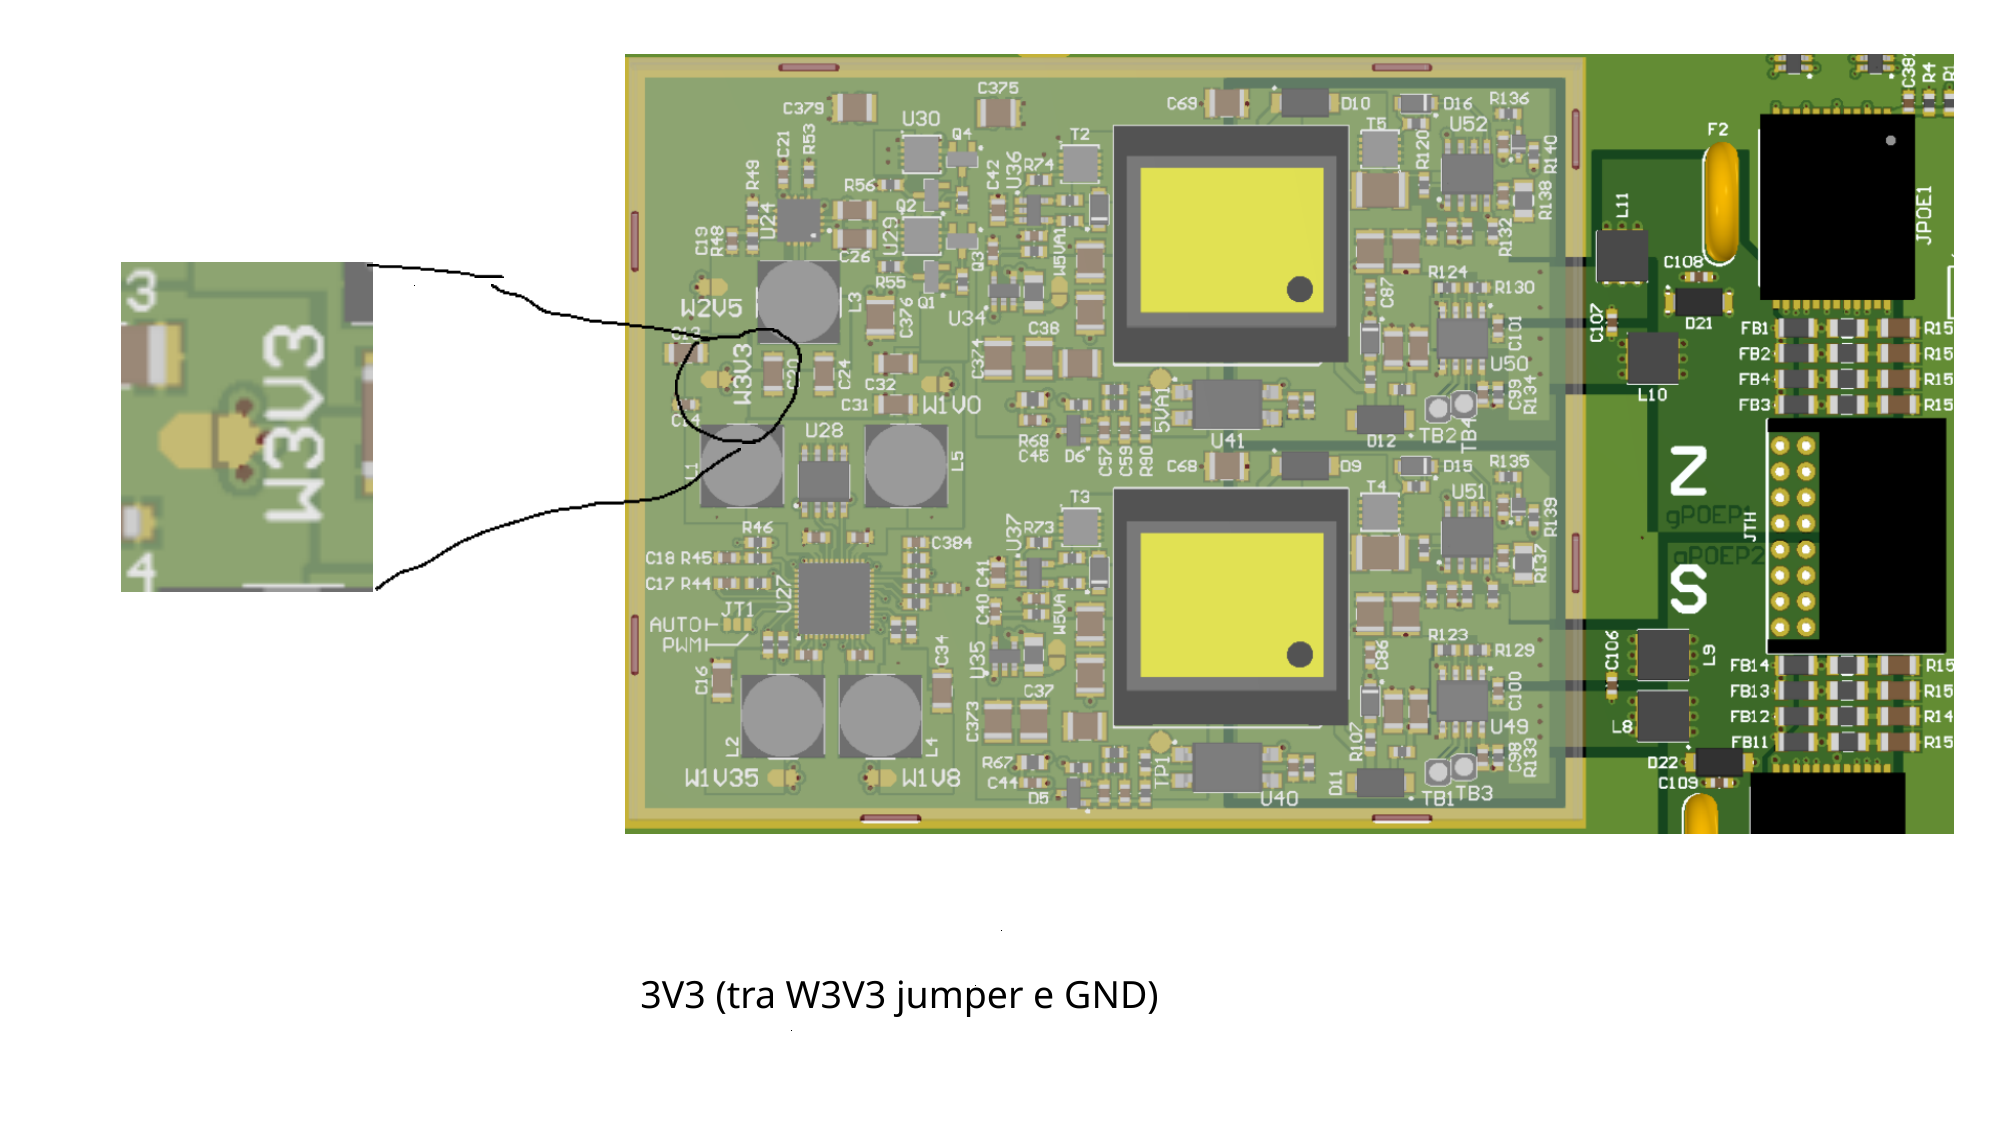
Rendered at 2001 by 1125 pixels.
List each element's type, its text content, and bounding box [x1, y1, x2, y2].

picture [375, 54, 1954, 835]
picture [121, 262, 504, 592]
text_box 3V3 (tra W3V3 jumper e GND) [625, 963, 1185, 1025]
